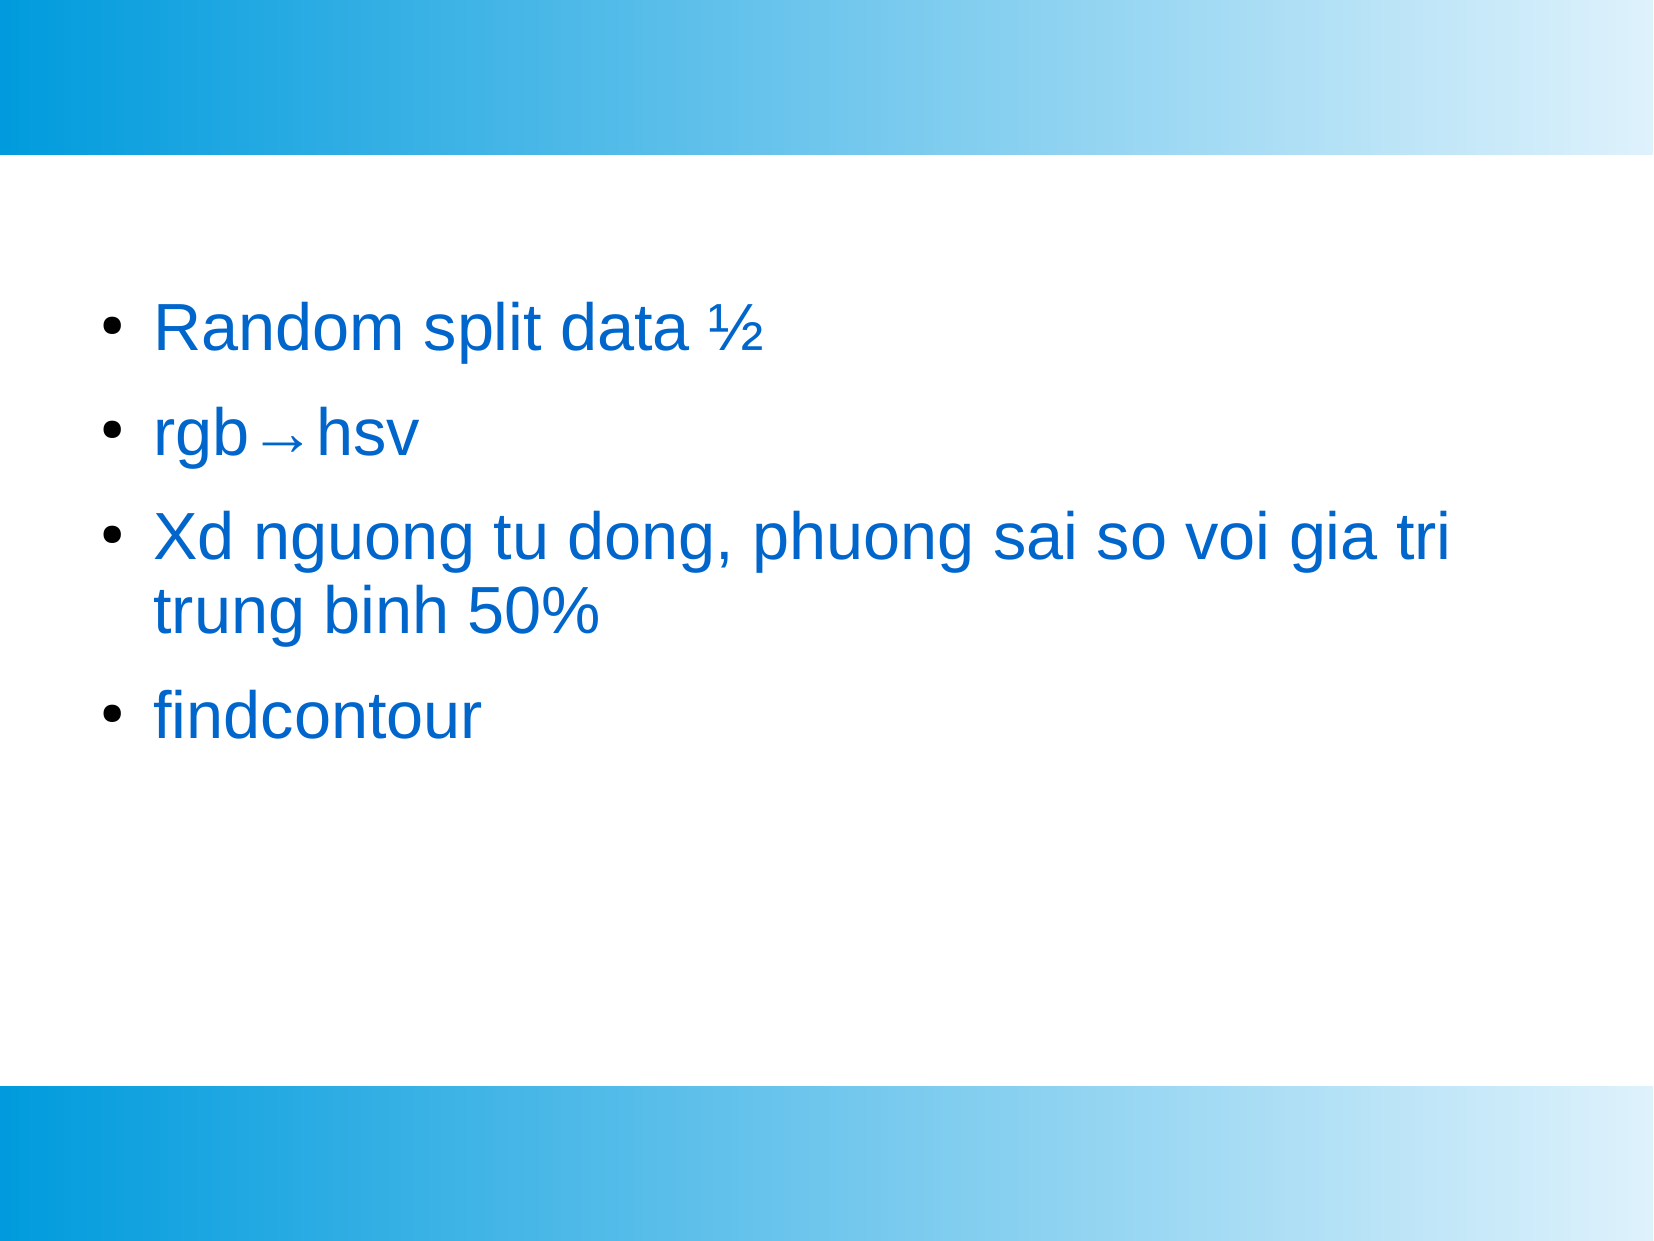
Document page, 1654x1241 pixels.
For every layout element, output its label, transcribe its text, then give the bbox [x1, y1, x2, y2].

list Random split data ½ rgb→hsv Xd nguong tu dong, phuong sai so voi gia tri trung binh 50% findcontour [82, 290, 1571, 1010]
